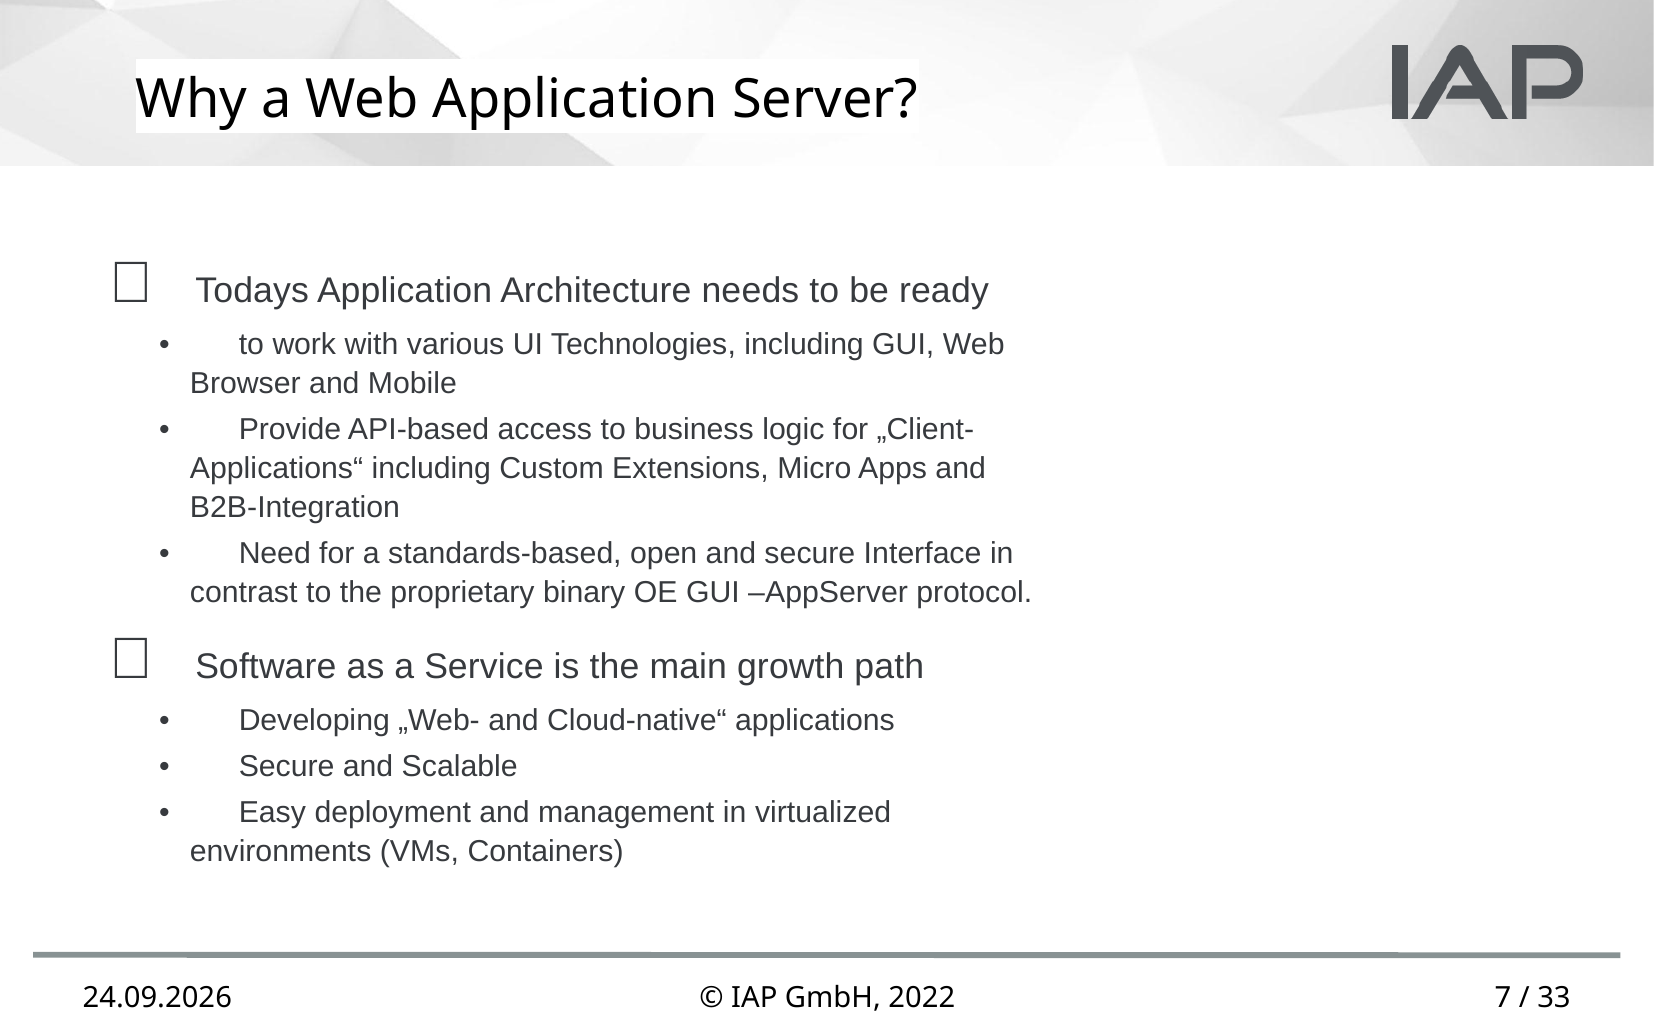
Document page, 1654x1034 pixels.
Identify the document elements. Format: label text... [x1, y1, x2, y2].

picture [0, 0, 1654, 166]
title Why a Web Application Server? [135, 41, 1264, 152]
list  Todays Application Architecture needs to be ready • to work with various UI Technologies, including GUI, Web Browser and Mobile • Provide API-based access to business logic for „Client-Applications“ including Custom Extensions, Micro Apps and B2B-Integration • Need for a standards-based, open and secure Interface in contrast to the proprietary binary OE GUI –AppServer protocol.  Software as a Service is the main growth path • Developing „Web- and Cloud-native“ applications • Secure and Scalable • Easy deployment and management in virtualized environments (VMs, Containers) [109, 228, 1044, 880]
